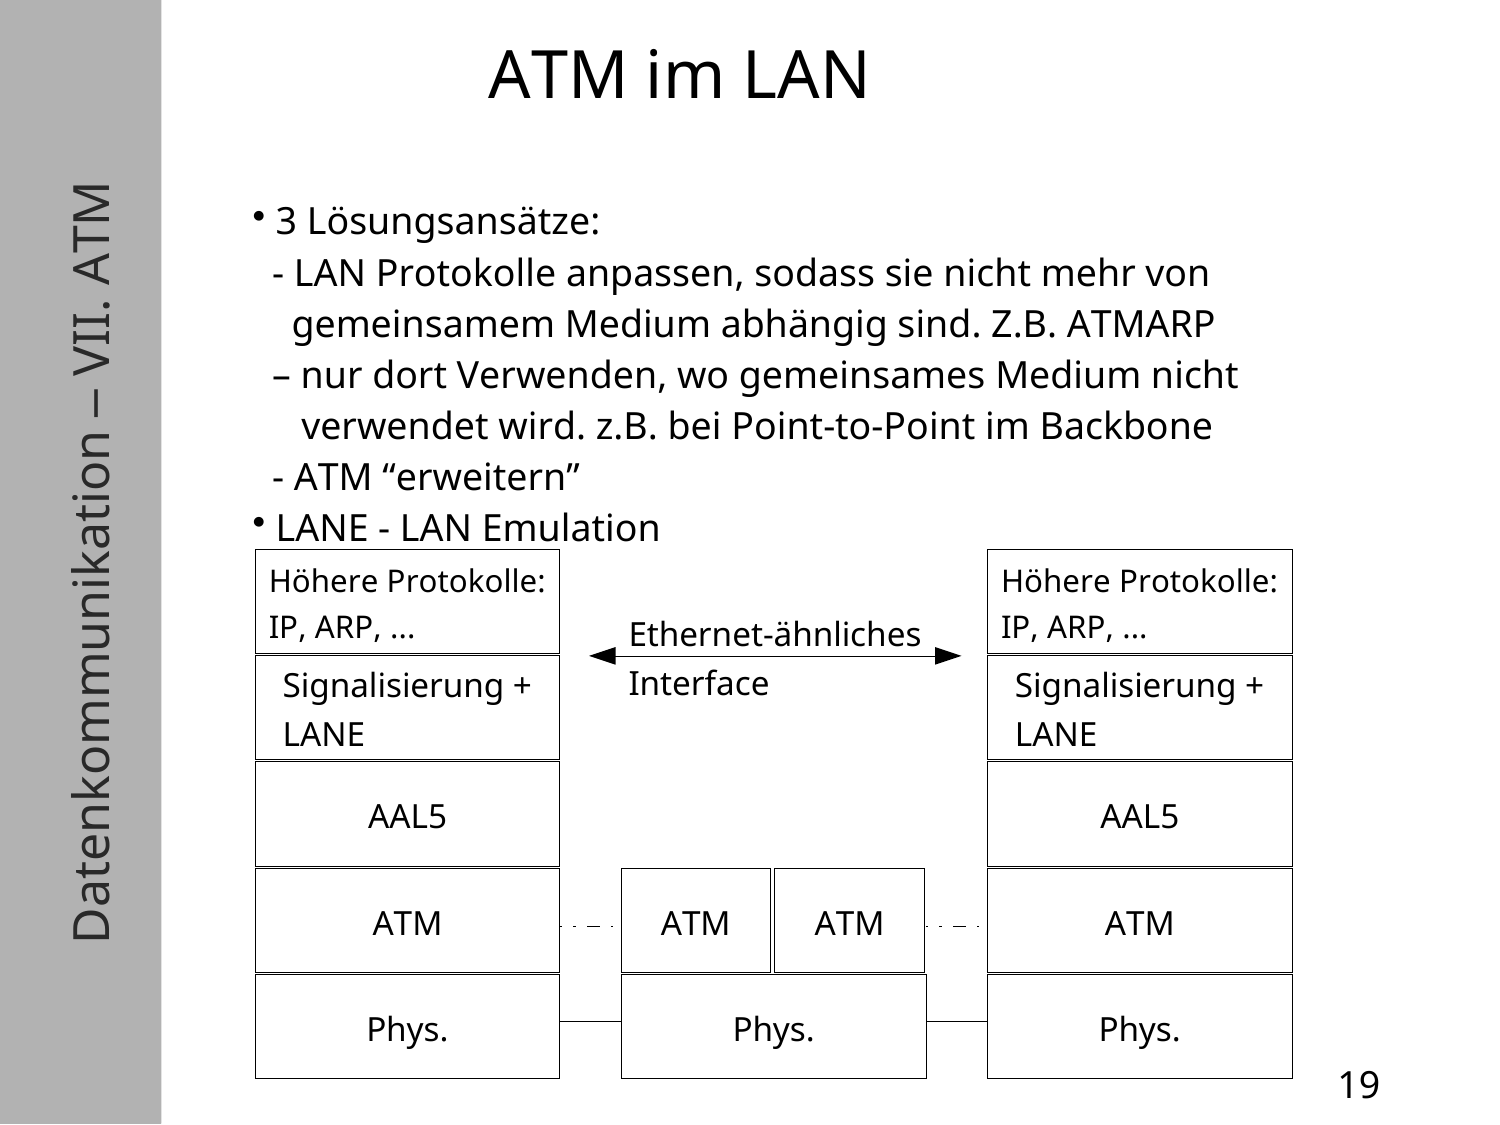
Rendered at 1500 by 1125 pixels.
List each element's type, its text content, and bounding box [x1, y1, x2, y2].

text_box Phys. [621, 974, 927, 1079]
text_box 3 Lösungsansätze: - LAN Protokolle anpassen, sodass sie nicht mehr von gemeinsamem Medium abhängig sind. Z.B. ATMARP – nur dort Verwenden, wo gemeinsames Medium nicht verwendet wird. z.B. bei Point-to-Point im Backbone - ATM “erweitern” LANE - LAN Emulation [237, 187, 1449, 899]
text_box Signalisierung + LANE [255, 655, 560, 760]
text_box AAL5 [255, 761, 560, 867]
text_box Phys. [255, 974, 560, 1079]
text_box Höhere Protokolle: IP, ARP, ... [987, 549, 1293, 654]
text_box Signalisierung + LANE [987, 655, 1293, 760]
text_box [212, 162, 1461, 311]
text_box ATM [774, 868, 925, 973]
text_box AAL5 [987, 761, 1293, 867]
text_box ATM [621, 868, 771, 973]
text_box ATM im LAN [448, 25, 912, 120]
text_box ATM [987, 868, 1293, 973]
text_box Datenkommunikation – VII. ATM [48, 1, 130, 1125]
text_box <number> [1337, 1054, 1500, 1109]
text_box Höhere Protokolle: IP, ARP, ... [255, 549, 560, 654]
text_box [0, 0, 161, 1124]
text_box ATM [255, 868, 560, 973]
text_box Phys. [987, 974, 1293, 1079]
